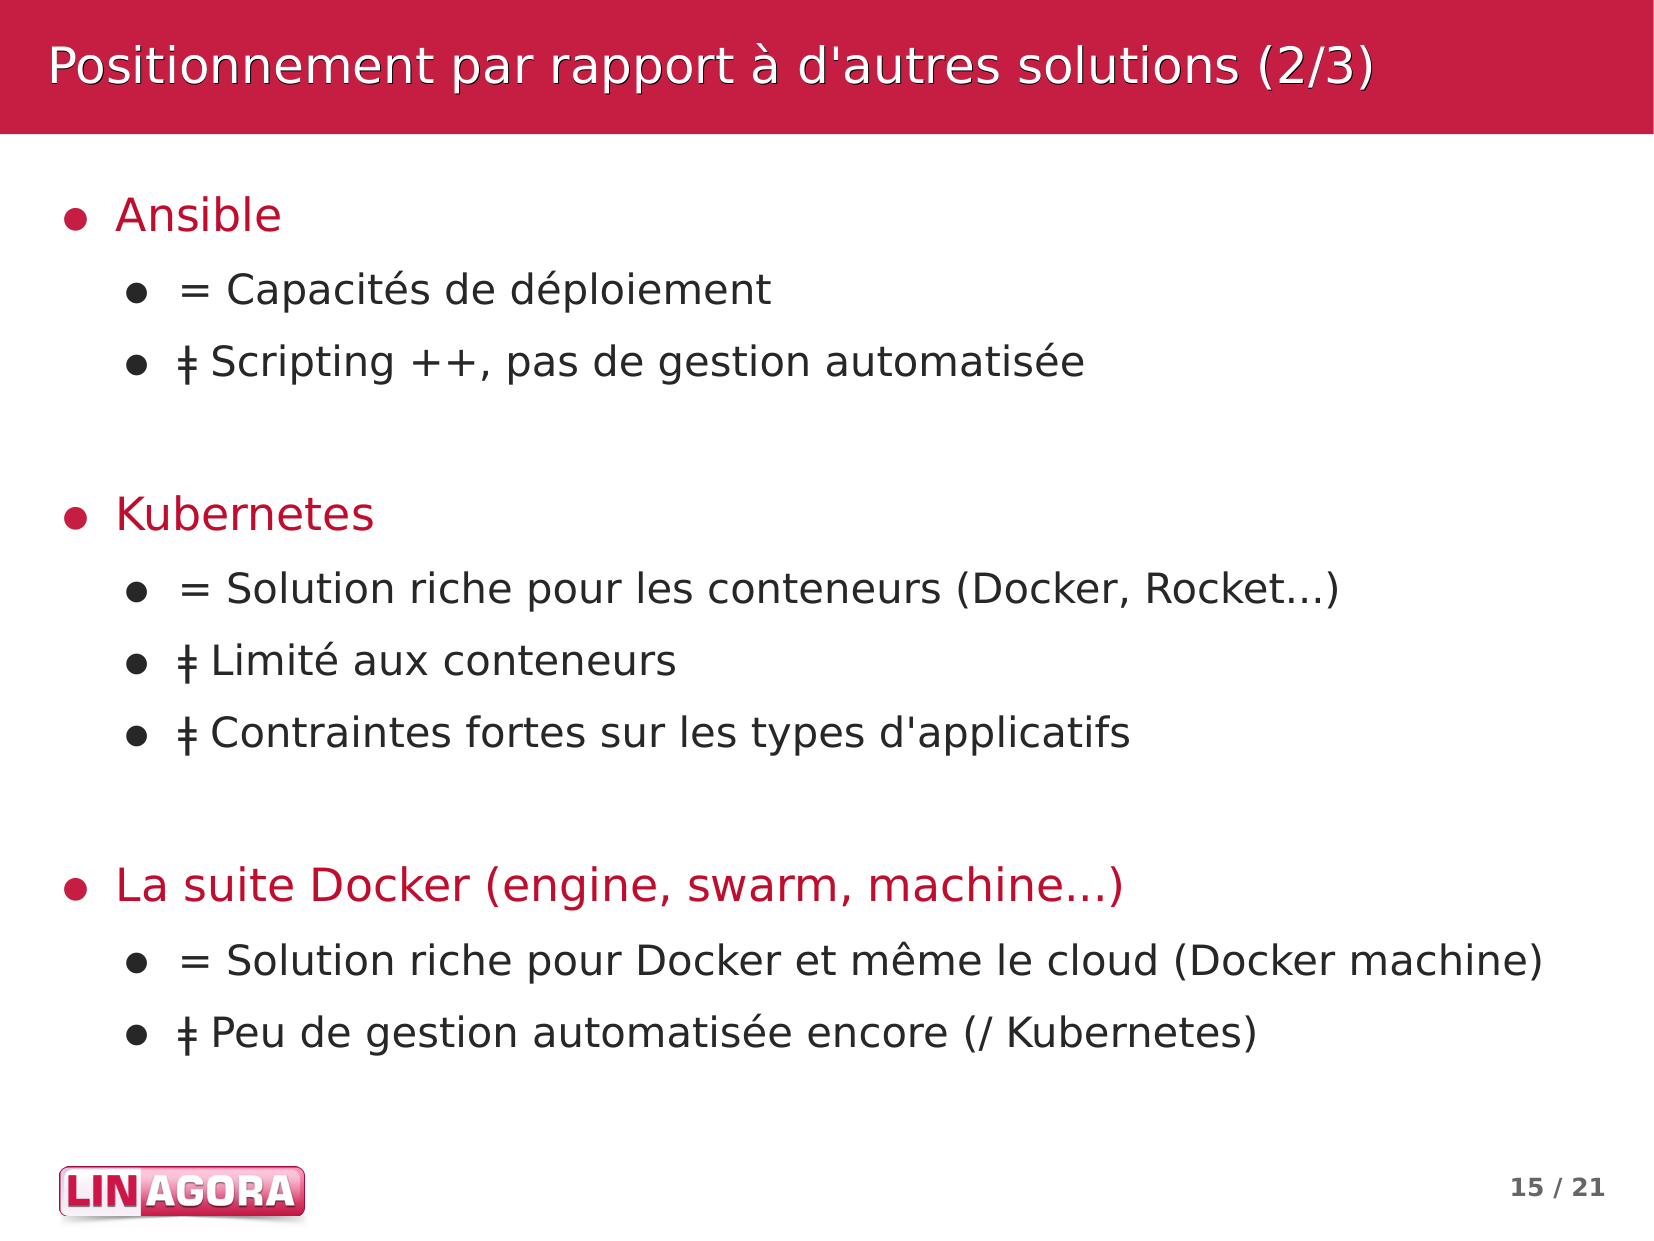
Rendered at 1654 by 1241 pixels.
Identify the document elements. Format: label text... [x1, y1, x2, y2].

picture [59, 1166, 308, 1229]
title Positionnement par rapport à d'autres solutions (2/3) [47, 7, 1624, 126]
list Ansible = Capacités de déploiement ǂ Scripting ++, pas de gestion automatisée Kubernetes = Solution riche pour les conteneurs (Docker, Rocket...) ǂ Limité aux conteneurs ǂ Contraintes fortes sur les types d'applicatifs La suite Docker (engine, swarm, machine...) = Solution riche pour Docker et même le cloud (Docker machine) ǂ Peu de gestion automatisée encore (/ Kubernetes) [45, 188, 1606, 1134]
